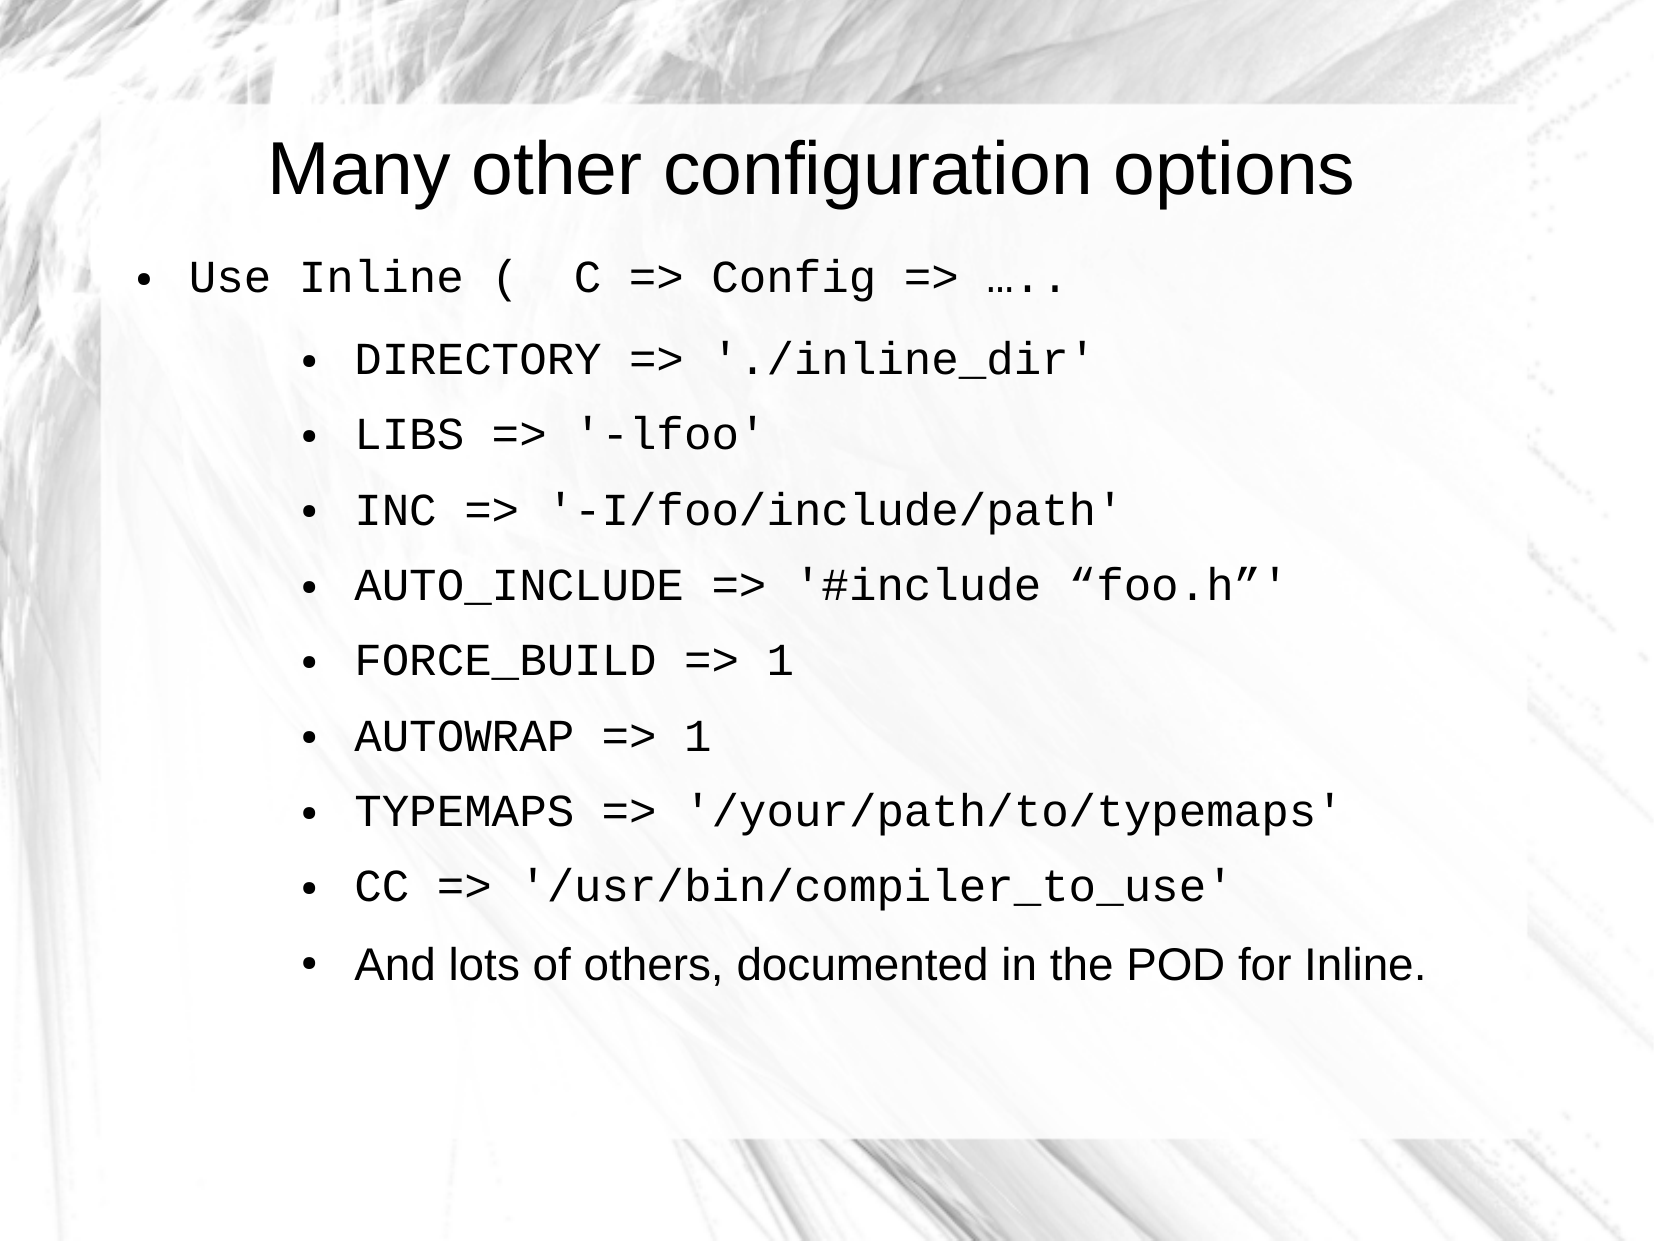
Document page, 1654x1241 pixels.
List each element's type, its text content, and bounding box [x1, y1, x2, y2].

title Many other configuration options [118, 112, 1506, 226]
picture [0, 0, 1654, 1241]
list Use Inline ( C => Config => ….. DIRECTORY => './inline_dir' LIBS => '-lfoo' INC => '-I/foo/include/path' AUTO_INCLUDE => '#include “foo.h”' FORCE_BUILD => 1 AUTOWRAP => 1 TYPEMAPS => '/your/path/to/typemaps' CC => '/usr/bin/compiler_to_use' And lots of others, documented in the POD for Inline. [118, 255, 1571, 1139]
